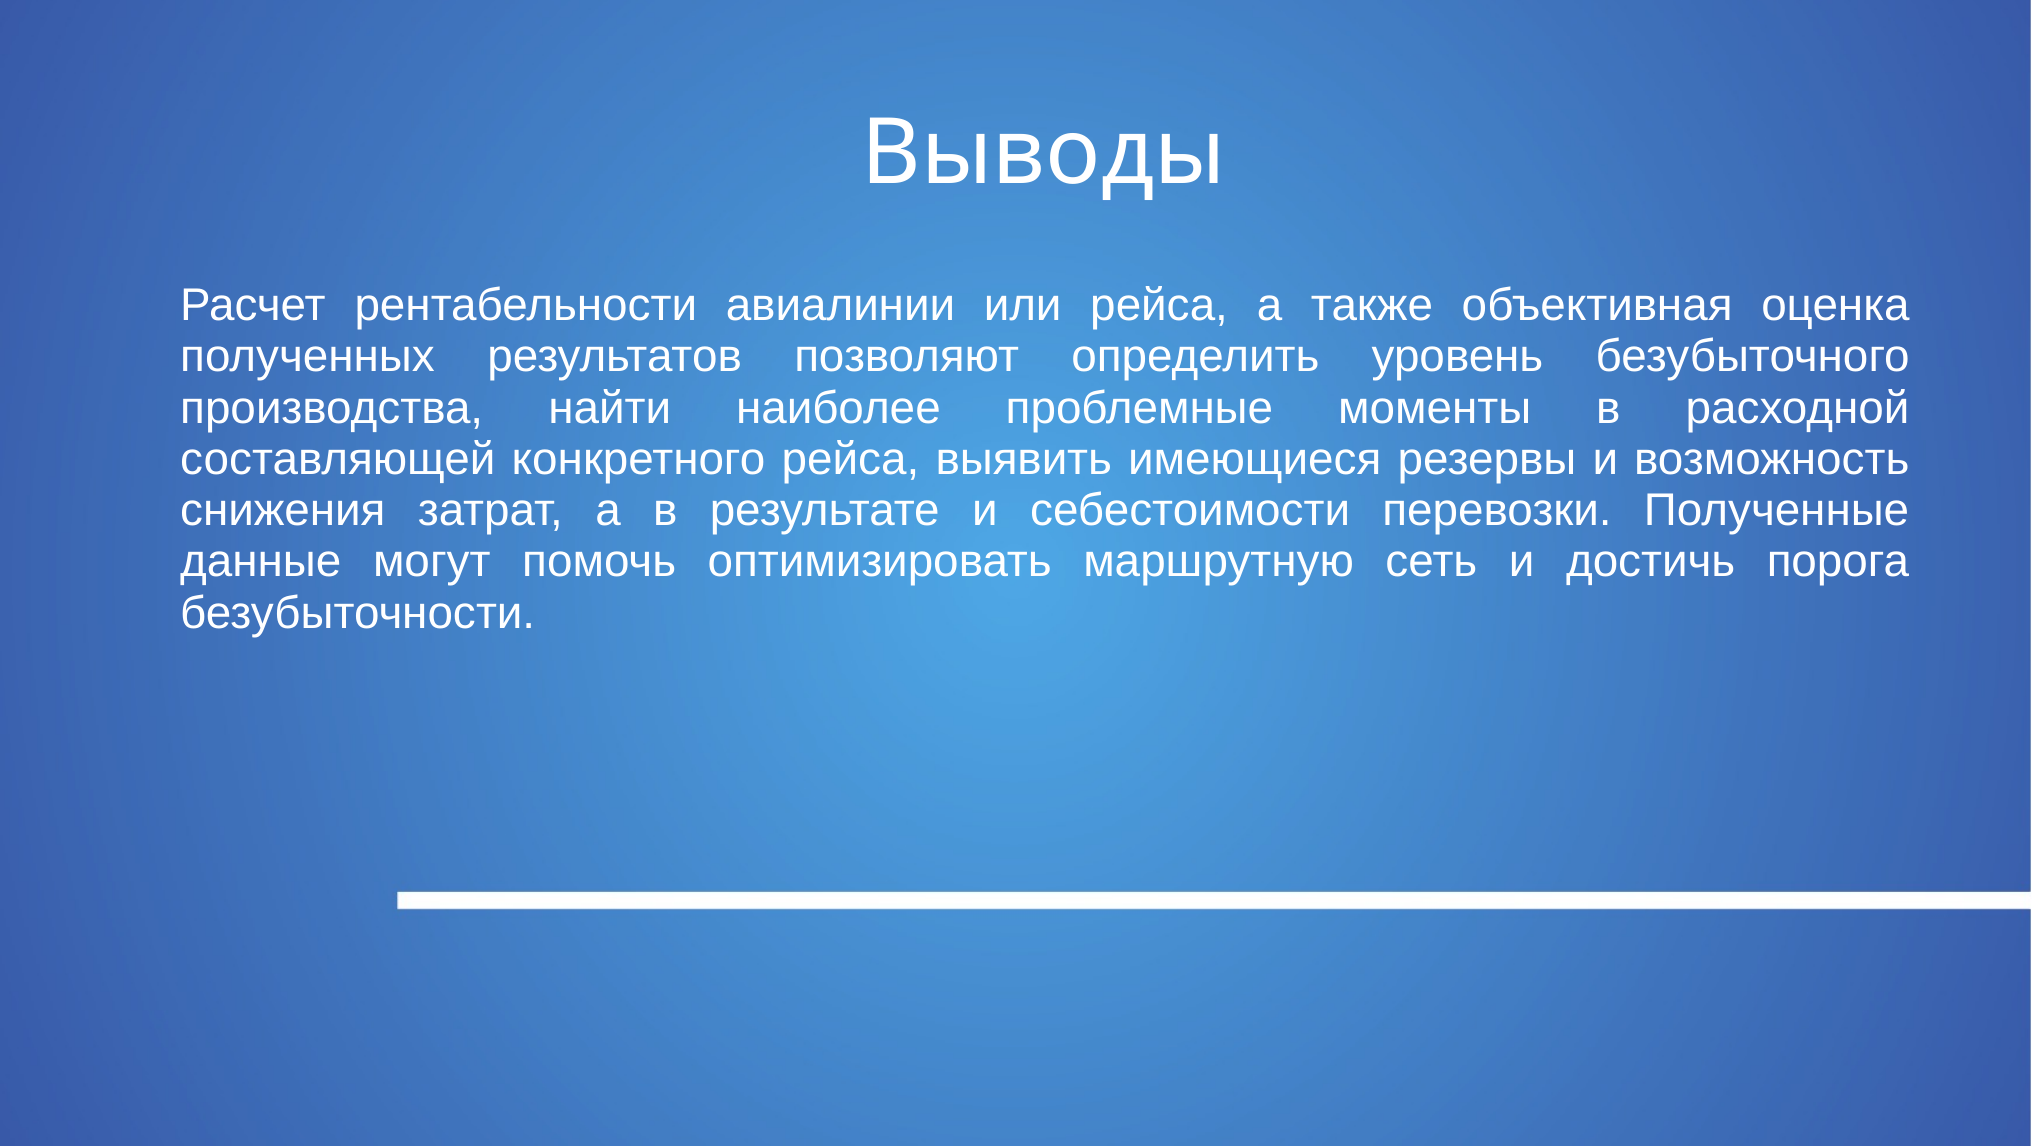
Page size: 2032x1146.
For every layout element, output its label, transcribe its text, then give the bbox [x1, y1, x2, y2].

title Выводы [129, 94, 1959, 202]
text_box Расчет рентабельности авиалинии или рейса, а также объективная оценка полученных результатов позволяют определить уровень безубыточного производства, найти наиболее проблемные моменты в расходной составляющей конкретного рейса, выявить имеющиеся резервы и возможность снижения затрат, а в результате и себестоимости перевозки. Полученные данные могут помочь оптимизировать маршрутную сеть и достичь порога безубыточности. [165, 271, 1926, 721]
picture [0, 0, 2032, 1146]
